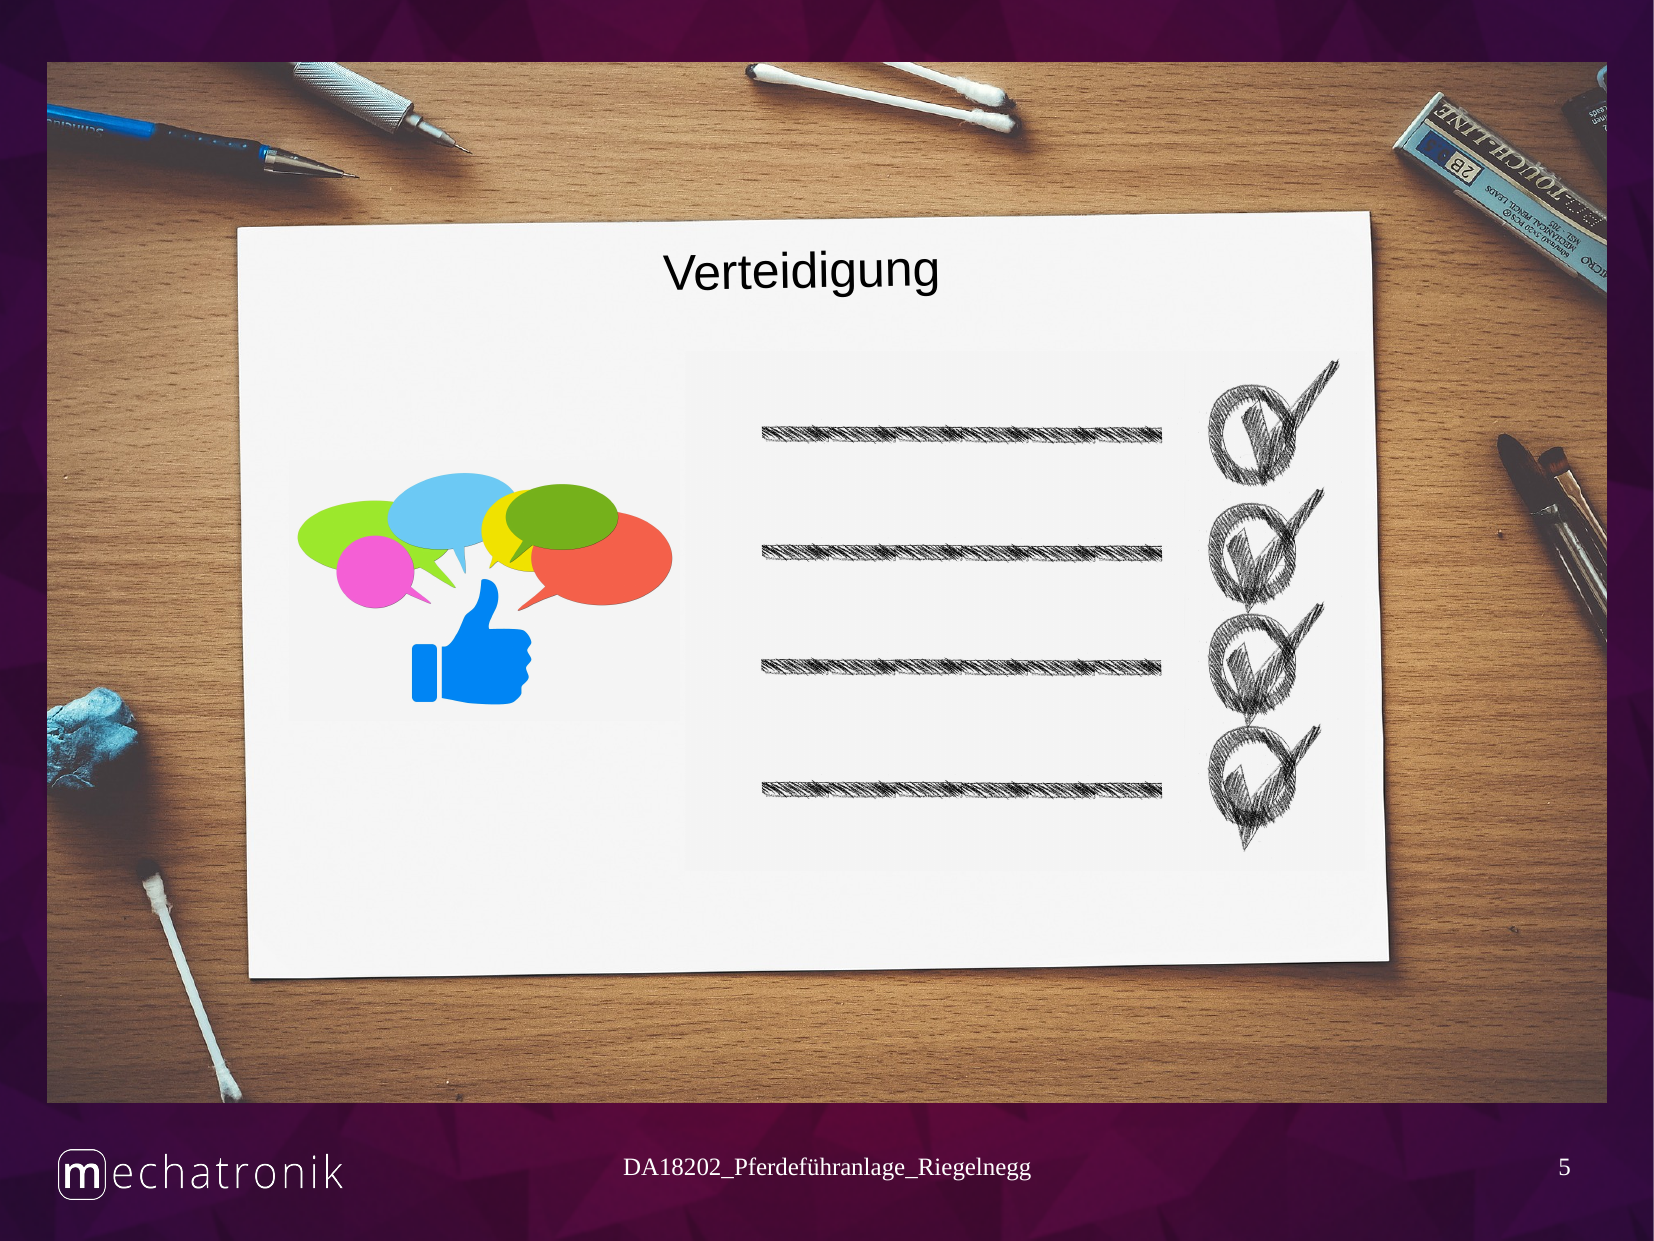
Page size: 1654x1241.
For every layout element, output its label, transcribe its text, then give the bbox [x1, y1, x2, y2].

picture [0, 0, 1654, 1241]
text_box Verteidigung [234, 225, 1370, 340]
